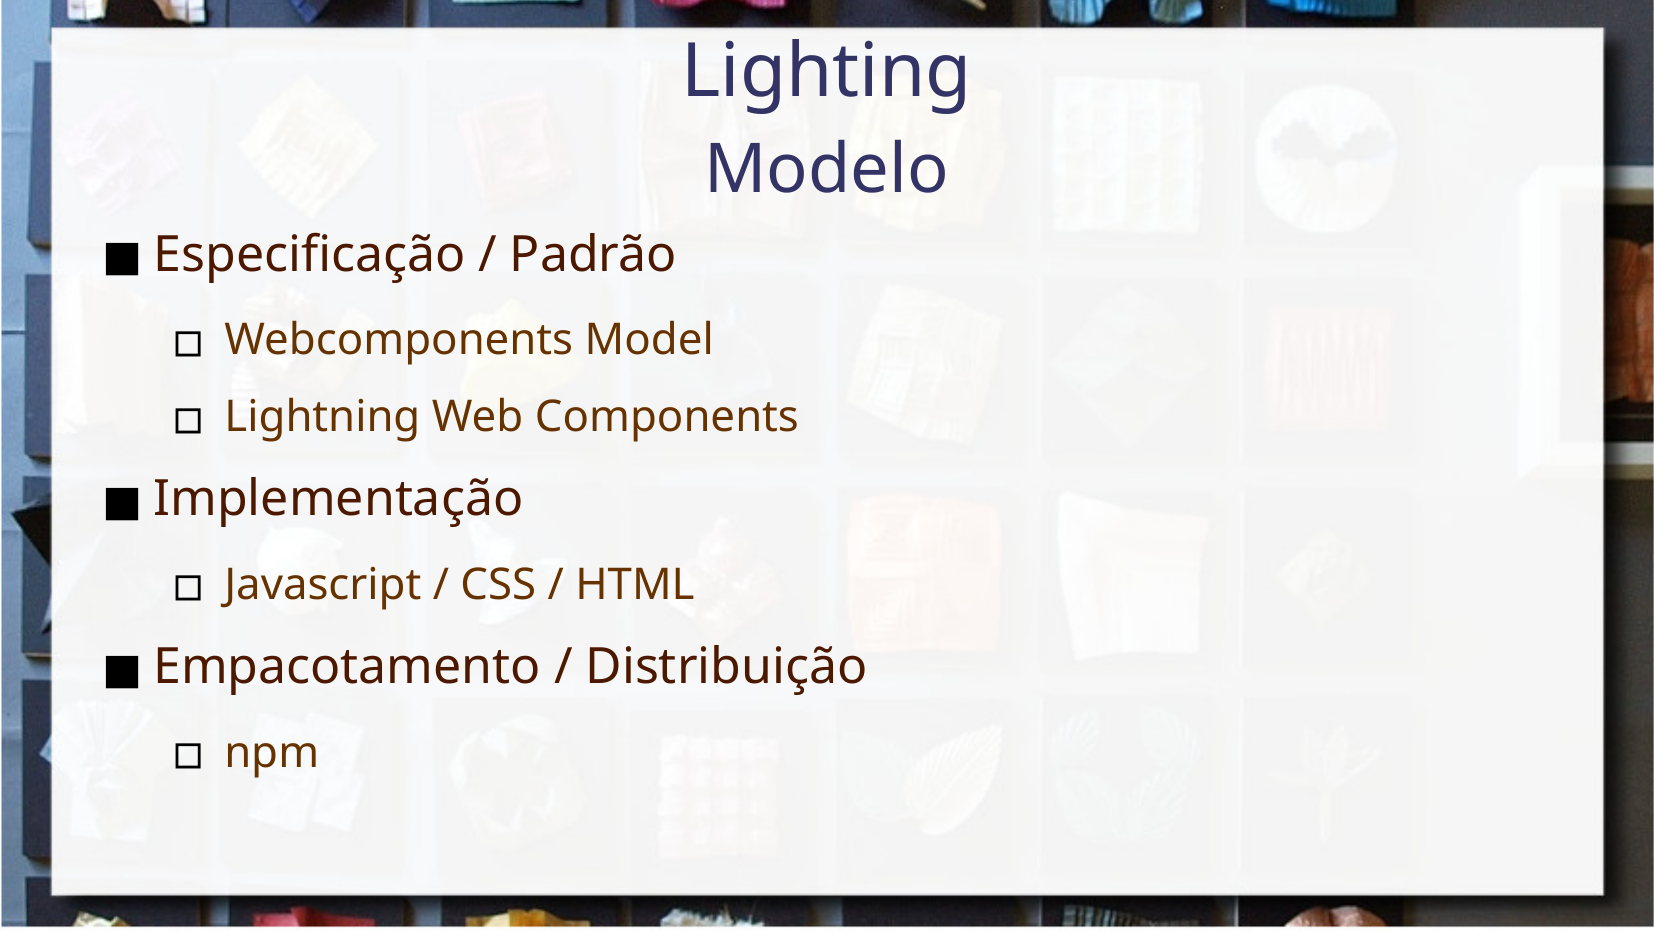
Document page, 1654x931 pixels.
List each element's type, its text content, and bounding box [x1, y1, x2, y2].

picture [0, 0, 1654, 931]
title Lighting Modelo [82, 31, 1571, 199]
list Especificação / Padrão Webcomponents Model Lightning Web Components Implementação Javascript / CSS / HTML Empacotamento / Distribuição npm [82, 217, 1571, 832]
